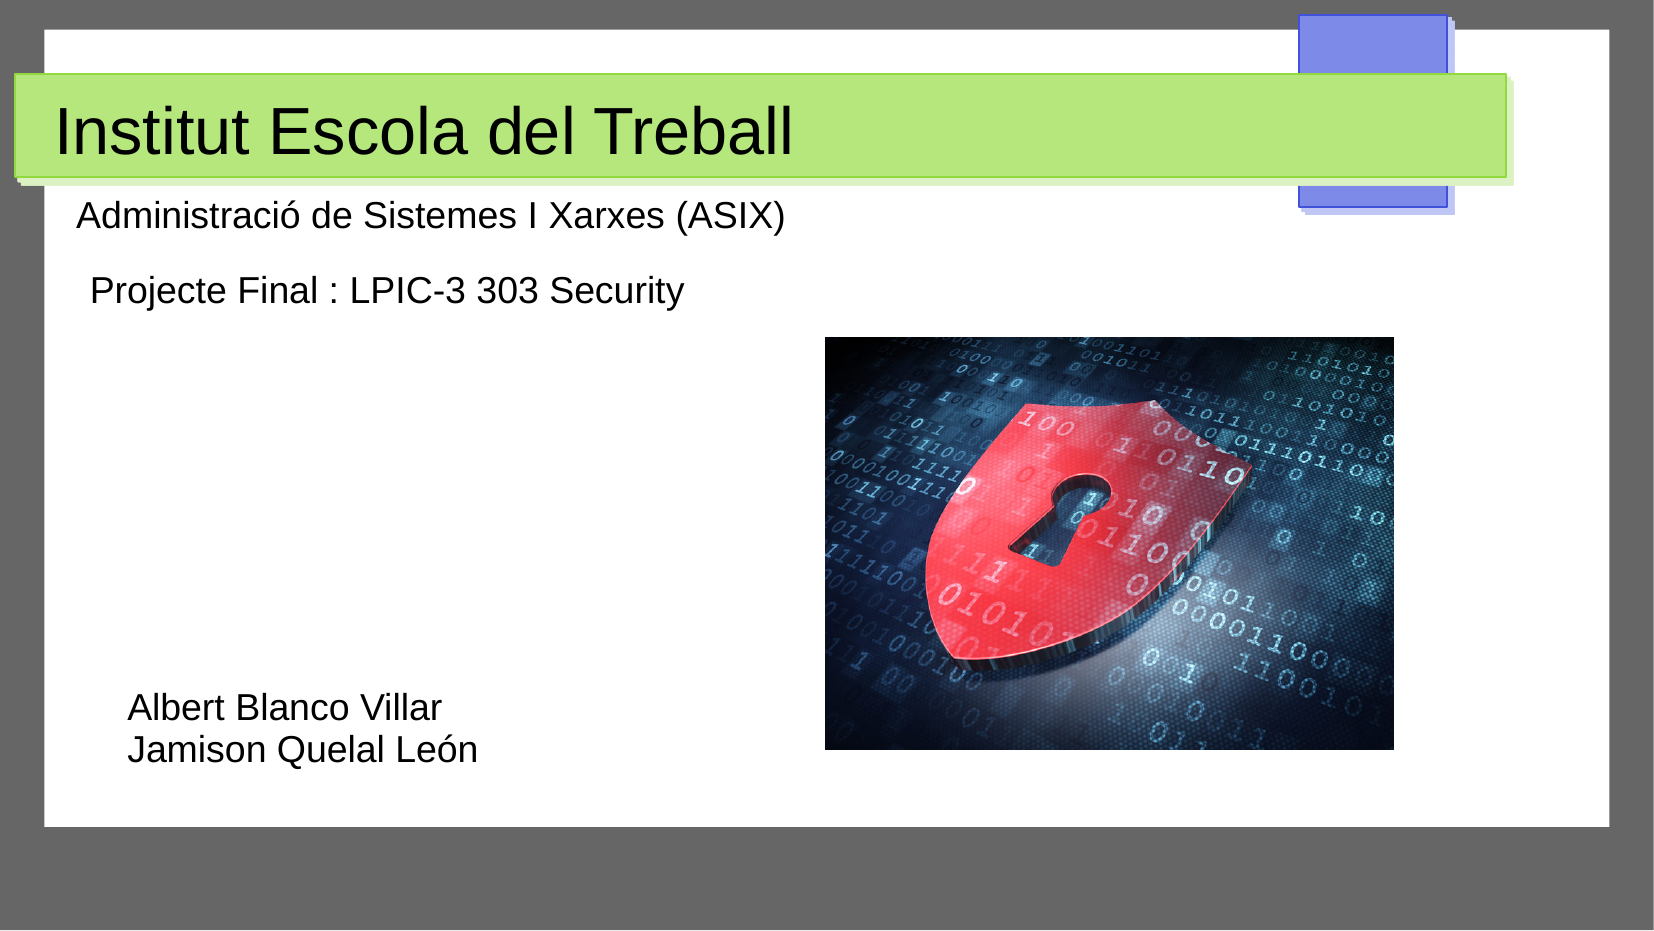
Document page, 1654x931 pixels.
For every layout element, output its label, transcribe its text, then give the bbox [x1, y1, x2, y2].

subtitle Institut Escola del Treball [37, 37, 812, 226]
text_box Projecte Final : LPIC-3 303 Security [75, 262, 826, 320]
picture [825, 337, 1394, 751]
text_box Albert Blanco Villar Jamison Quelal León [112, 637, 751, 779]
text_box Administració de Sistemes I Xarxes (ASIX) [61, 187, 812, 245]
